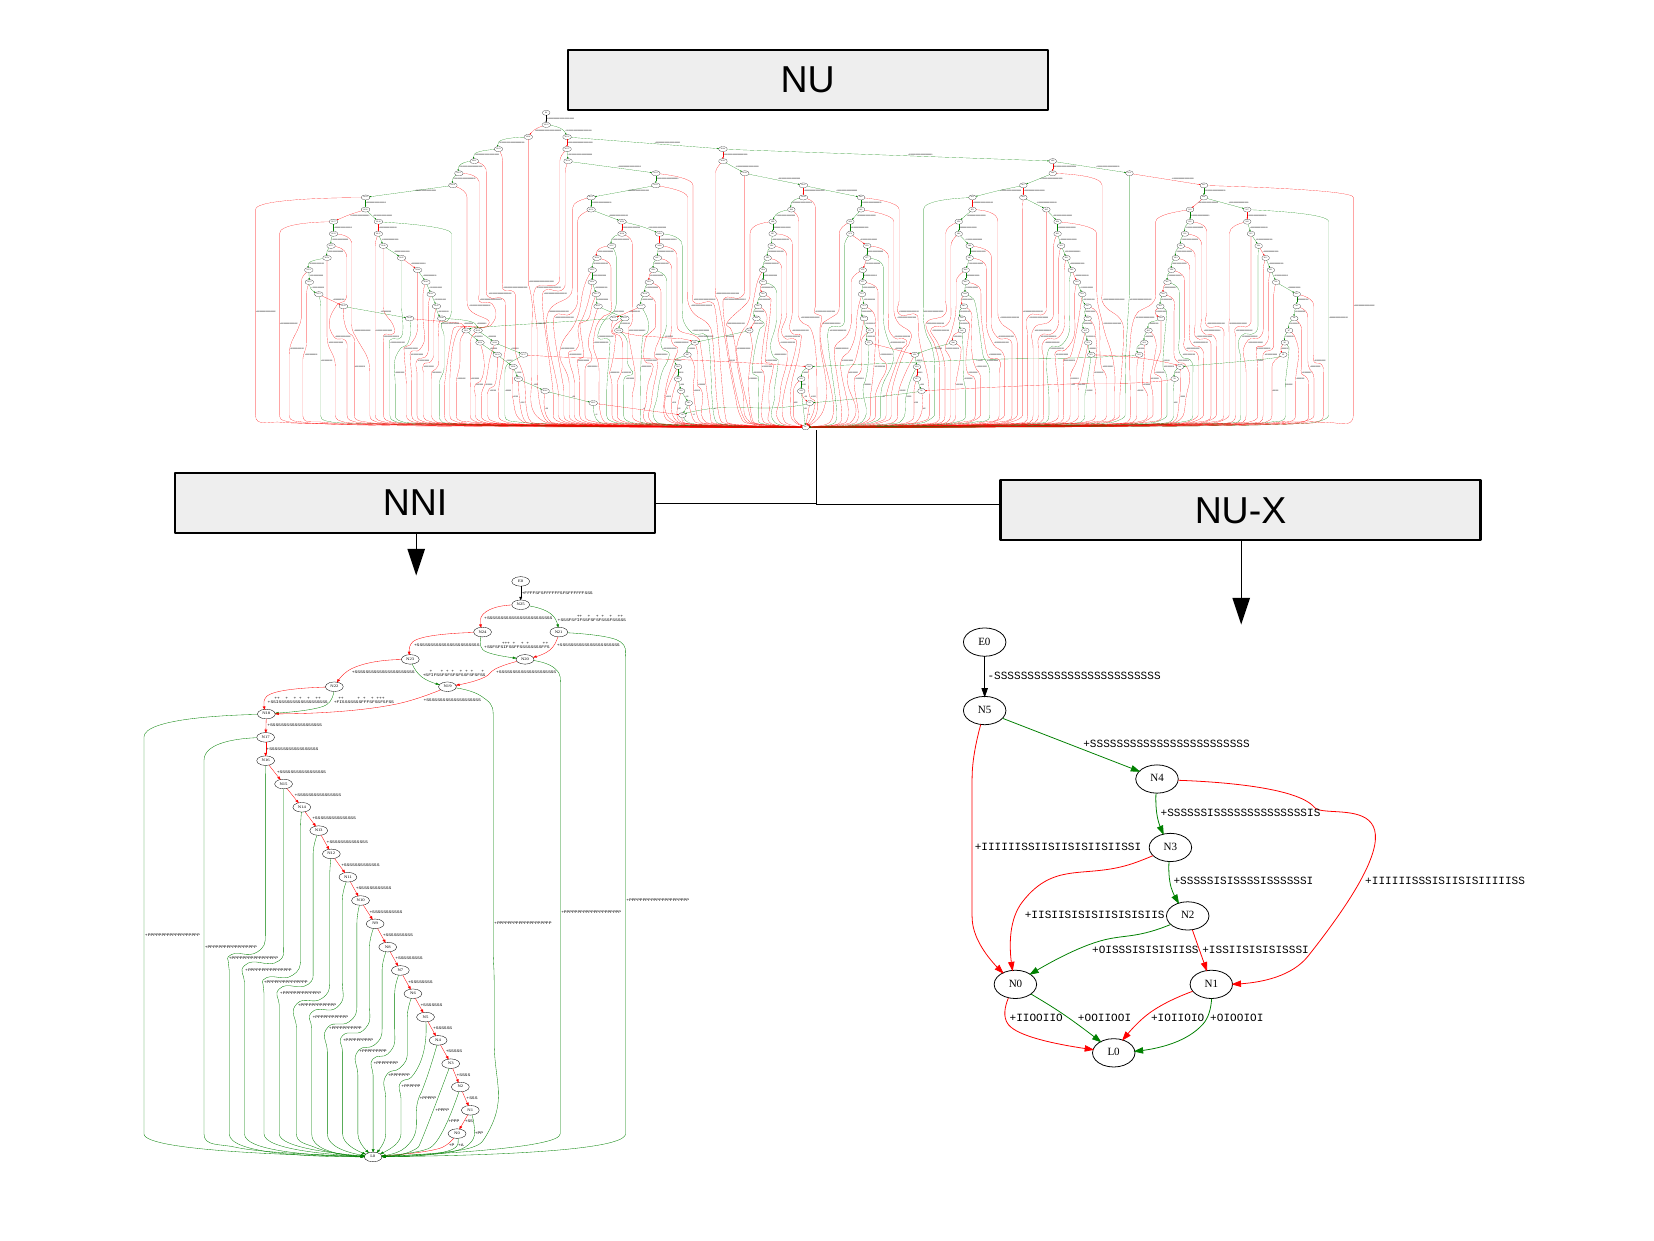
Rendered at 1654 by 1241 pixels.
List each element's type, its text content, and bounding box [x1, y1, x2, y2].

picture [142, 575, 691, 1163]
picture [254, 109, 1377, 431]
text_box NNI [175, 472, 656, 533]
picture [960, 624, 1523, 1071]
text_box NU [567, 49, 1048, 110]
text_box NU-X [1000, 480, 1481, 541]
